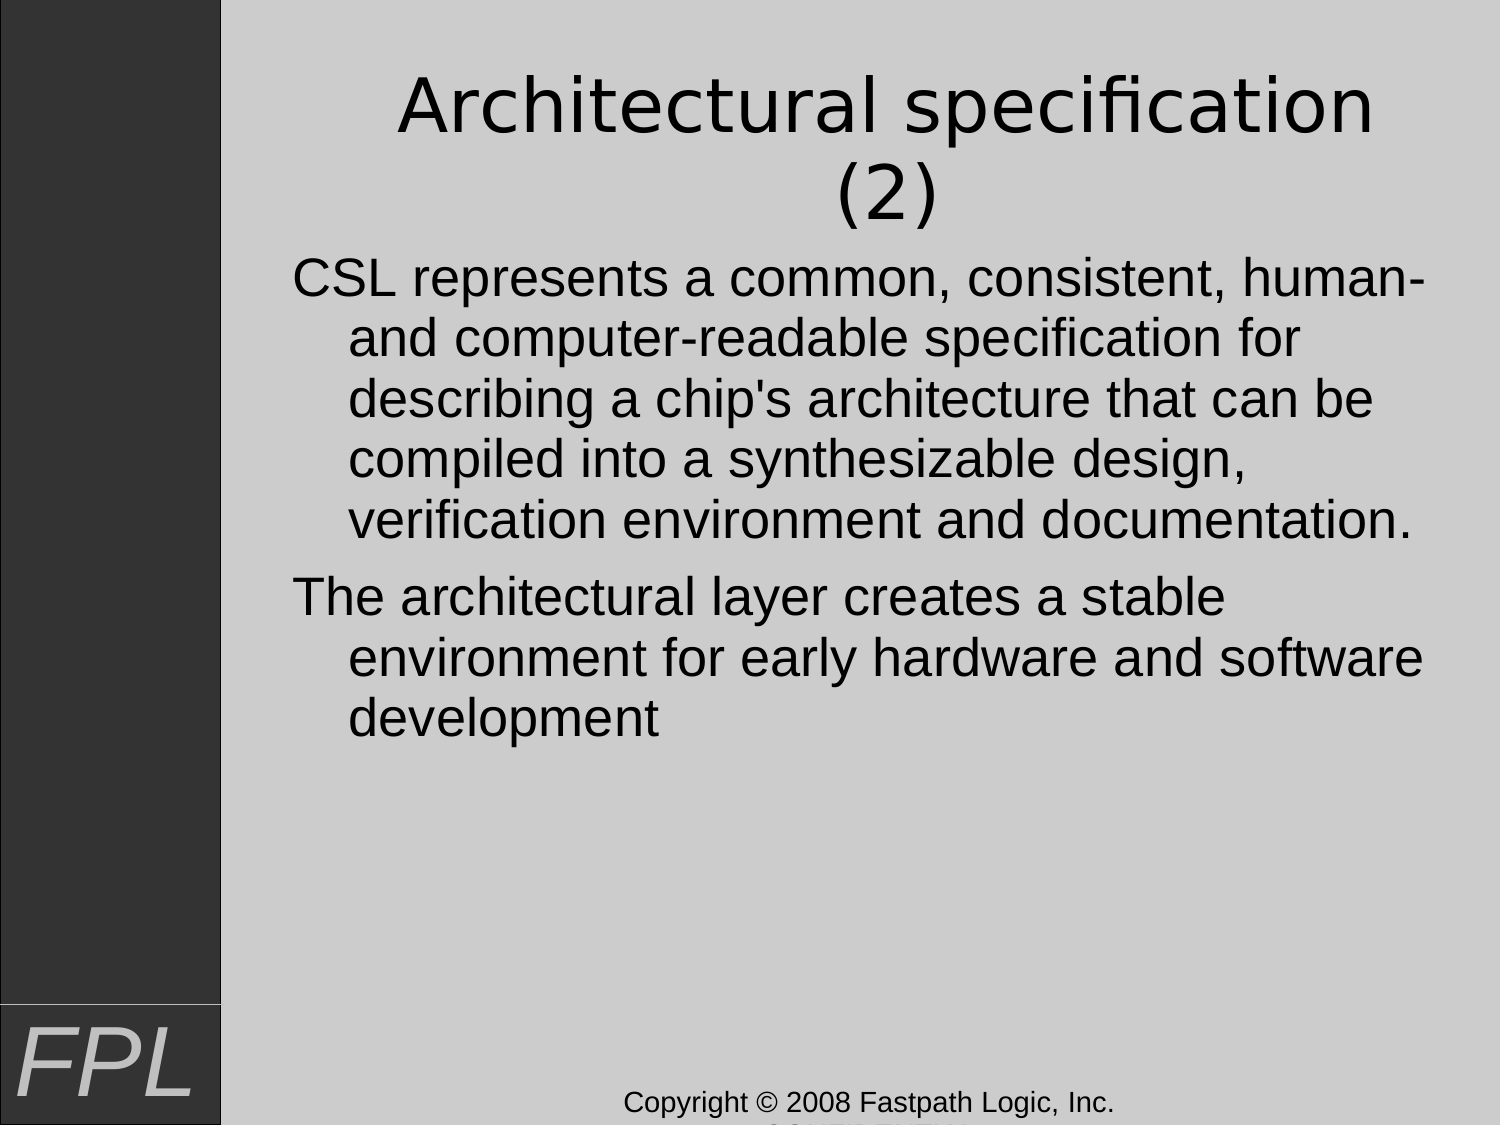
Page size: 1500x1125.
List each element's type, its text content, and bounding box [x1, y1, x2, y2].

list CSL represents a common, consistent, human- and computer-readable specification for describing a chip's architecture that can be compiled into a synthesizable design, verification environment and documentation. The architectural layer creates a stable environment for early hardware and software development [292, 247, 1483, 1070]
title Architectural specification (2) [387, 52, 1388, 247]
